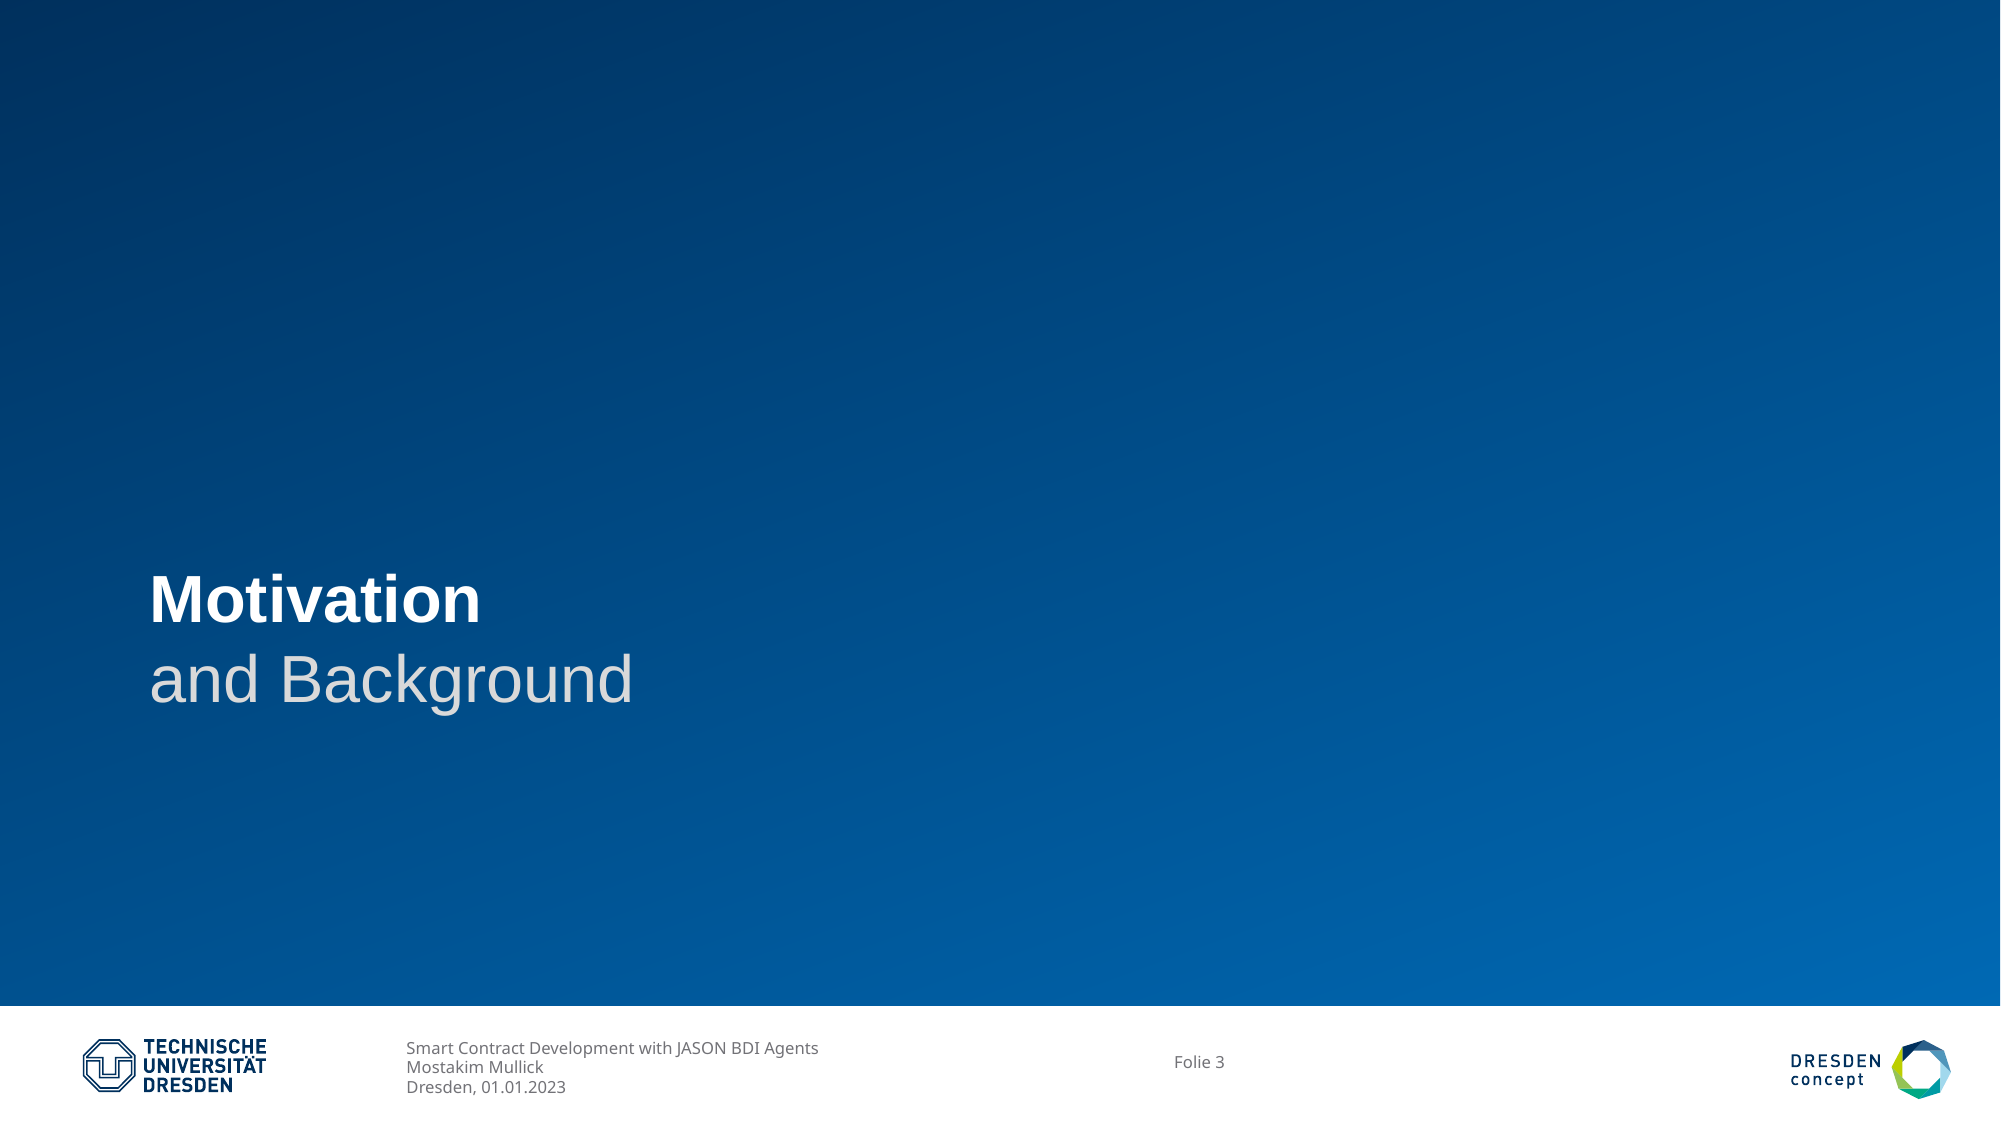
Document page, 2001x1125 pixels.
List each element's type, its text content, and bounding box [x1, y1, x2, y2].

list Motivation and Background [149, 556, 640, 718]
